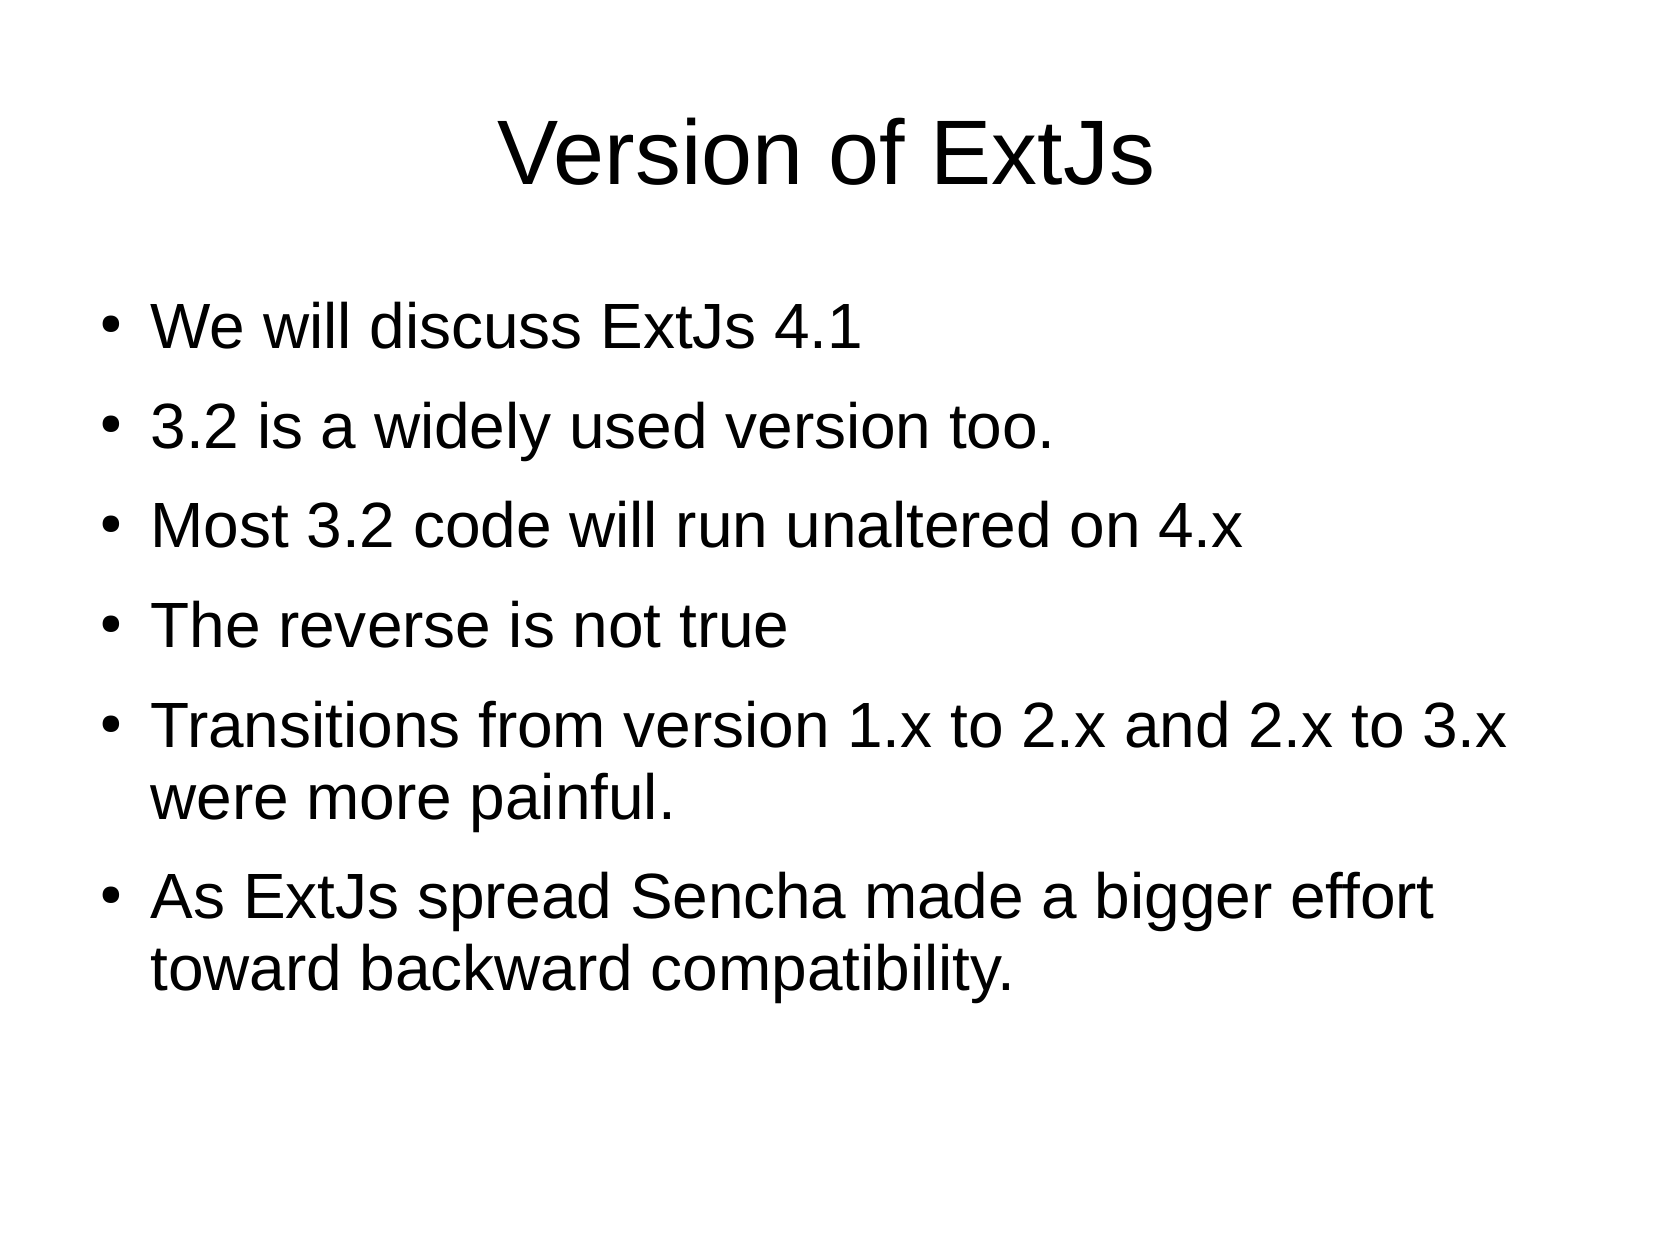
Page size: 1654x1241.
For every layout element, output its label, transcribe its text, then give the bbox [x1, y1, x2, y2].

title Version of ExtJs [82, 49, 1571, 257]
list We will discuss ExtJs 4.1 3.2 is a widely used version too. Most 3.2 code will run unaltered on 4.x The reverse is not true Transitions from version 1.x to 2.x and 2.x to 3.x were more painful. As ExtJs spread Sencha made a bigger effort toward backward compatibility. [82, 290, 1538, 1010]
